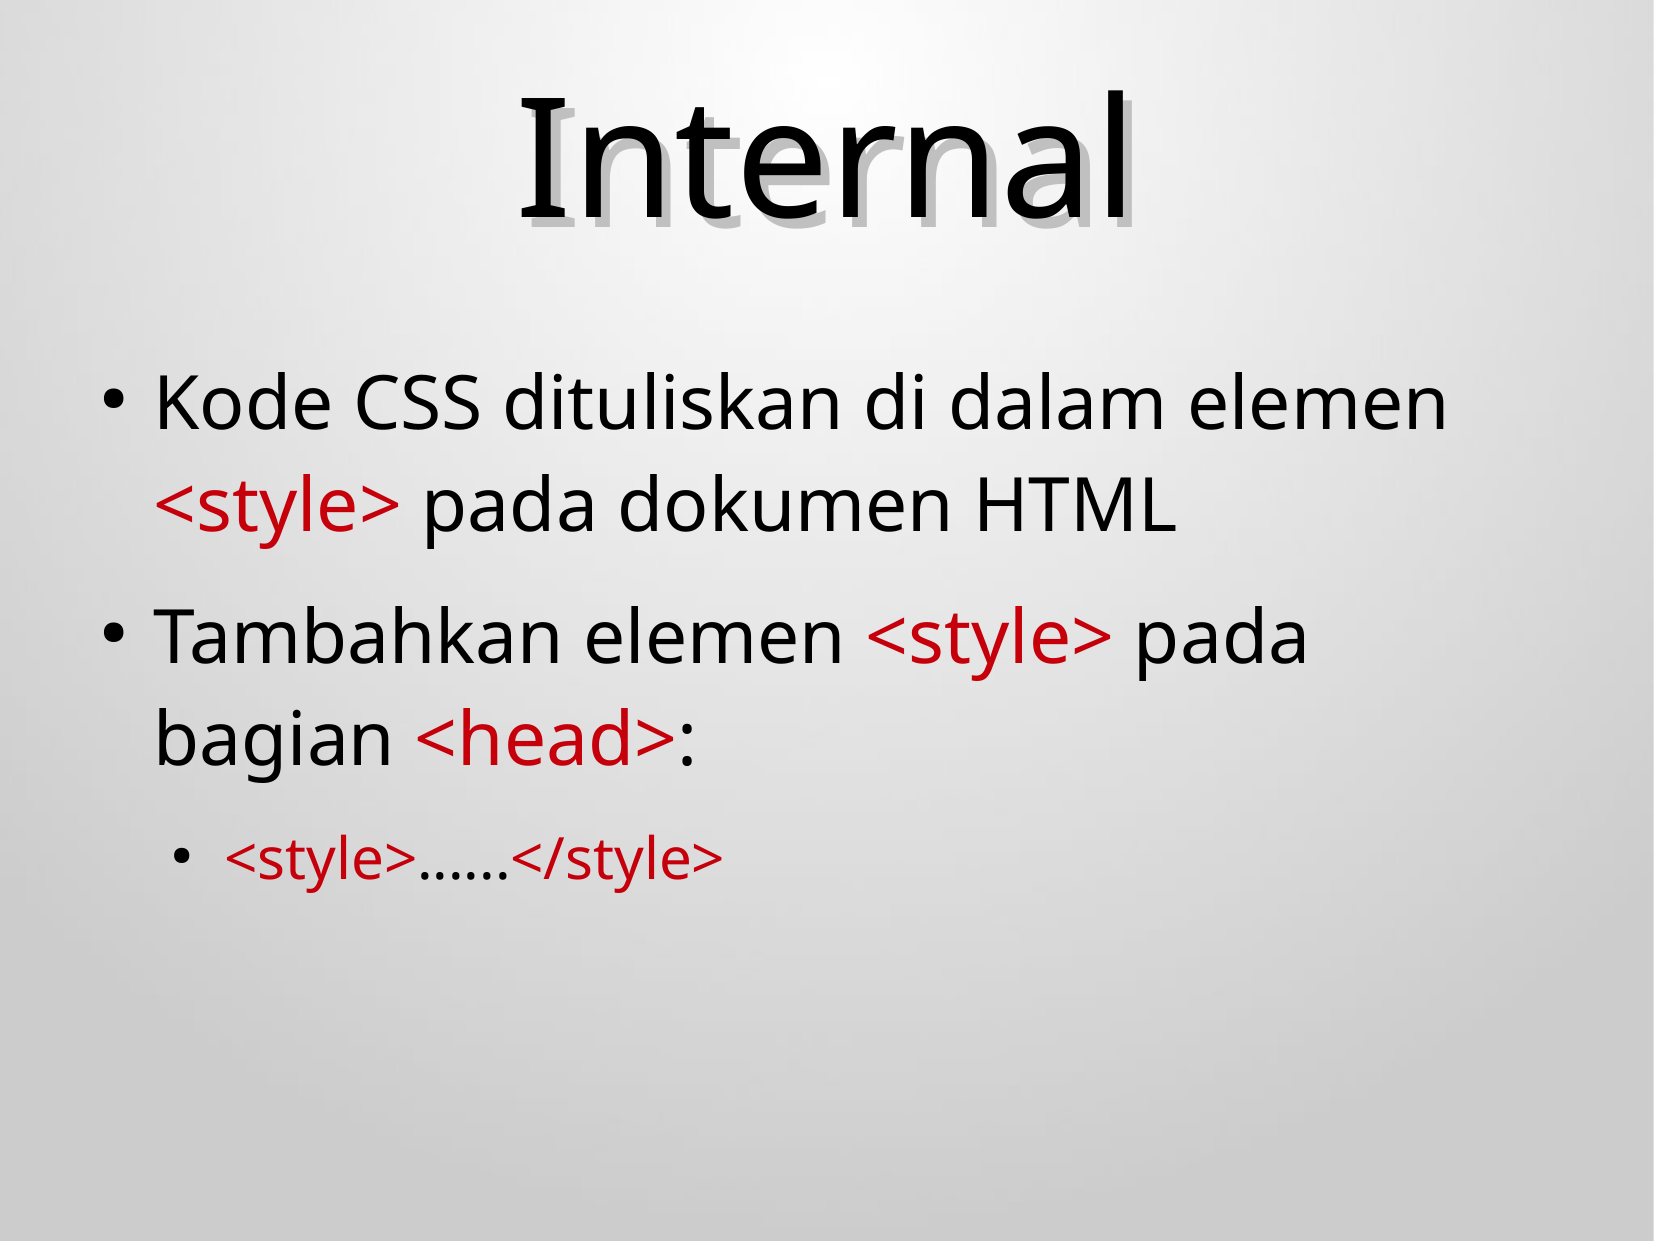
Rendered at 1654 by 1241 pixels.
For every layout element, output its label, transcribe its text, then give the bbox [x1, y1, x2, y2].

list Kode CSS dituliskan di dalam elemen <style> pada dokumen HTML Tambahkan elemen <style> pada bagian <head>: <style>......</style> [82, 349, 1571, 1168]
picture [0, 0, 1654, 1241]
title Internal [82, 49, 1571, 257]
